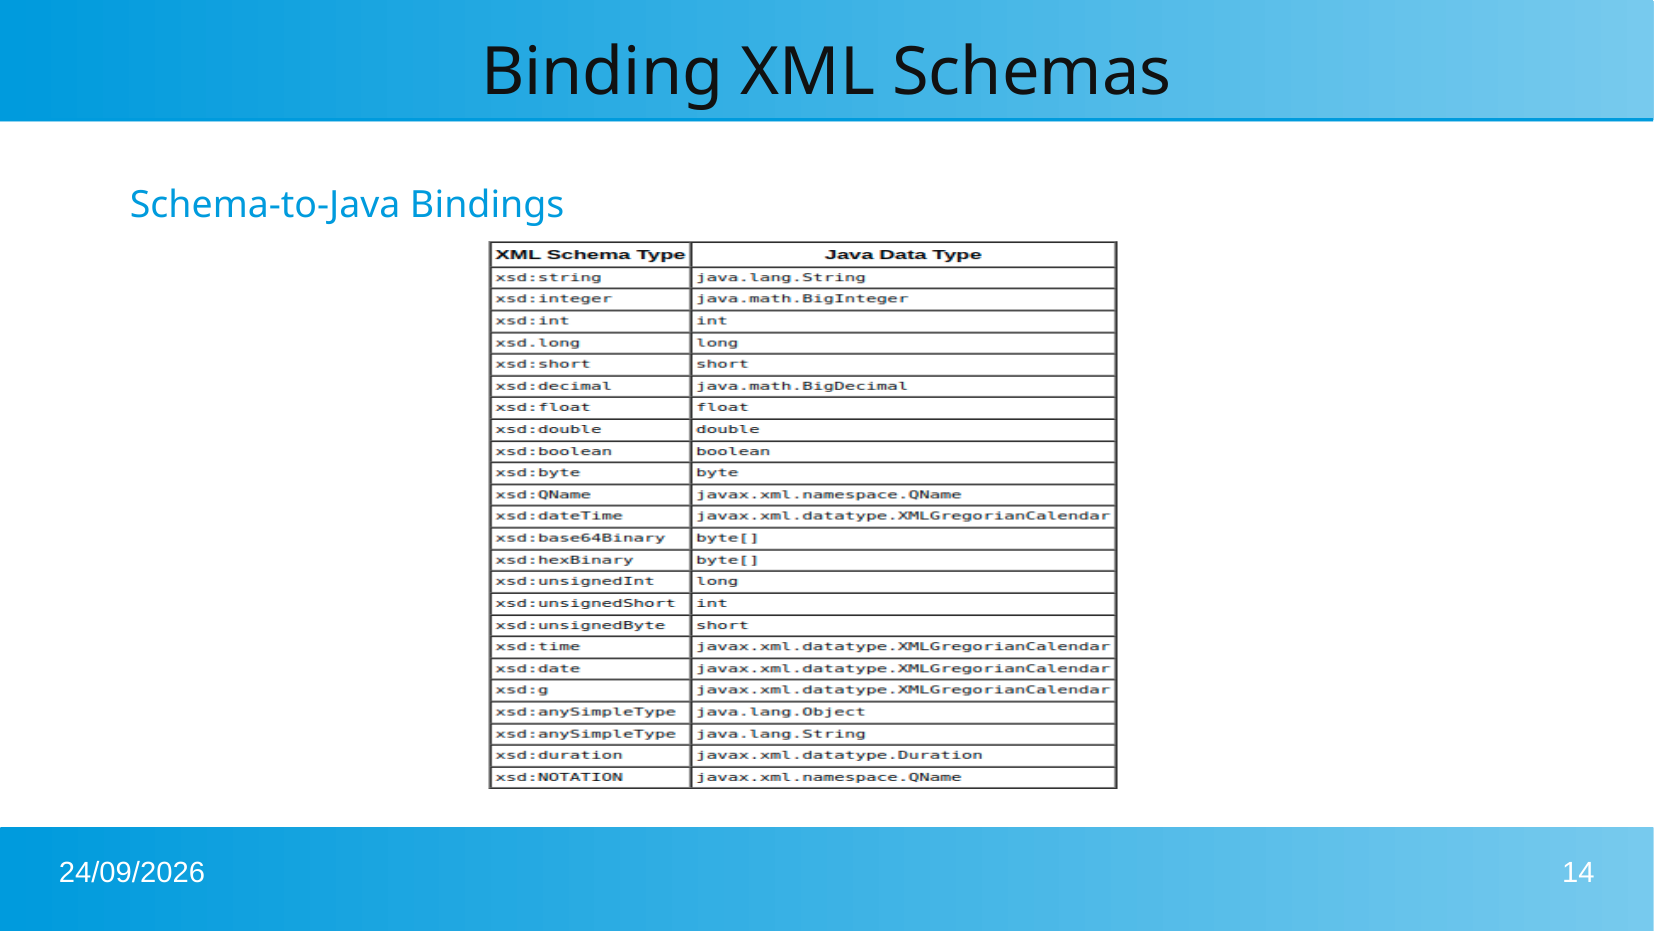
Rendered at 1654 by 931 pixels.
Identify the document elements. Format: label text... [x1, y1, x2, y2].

title Binding XML Schemas [59, 29, 1595, 108]
picture [482, 236, 1123, 794]
list Schema-to-Java Bindings [59, 177, 1595, 768]
